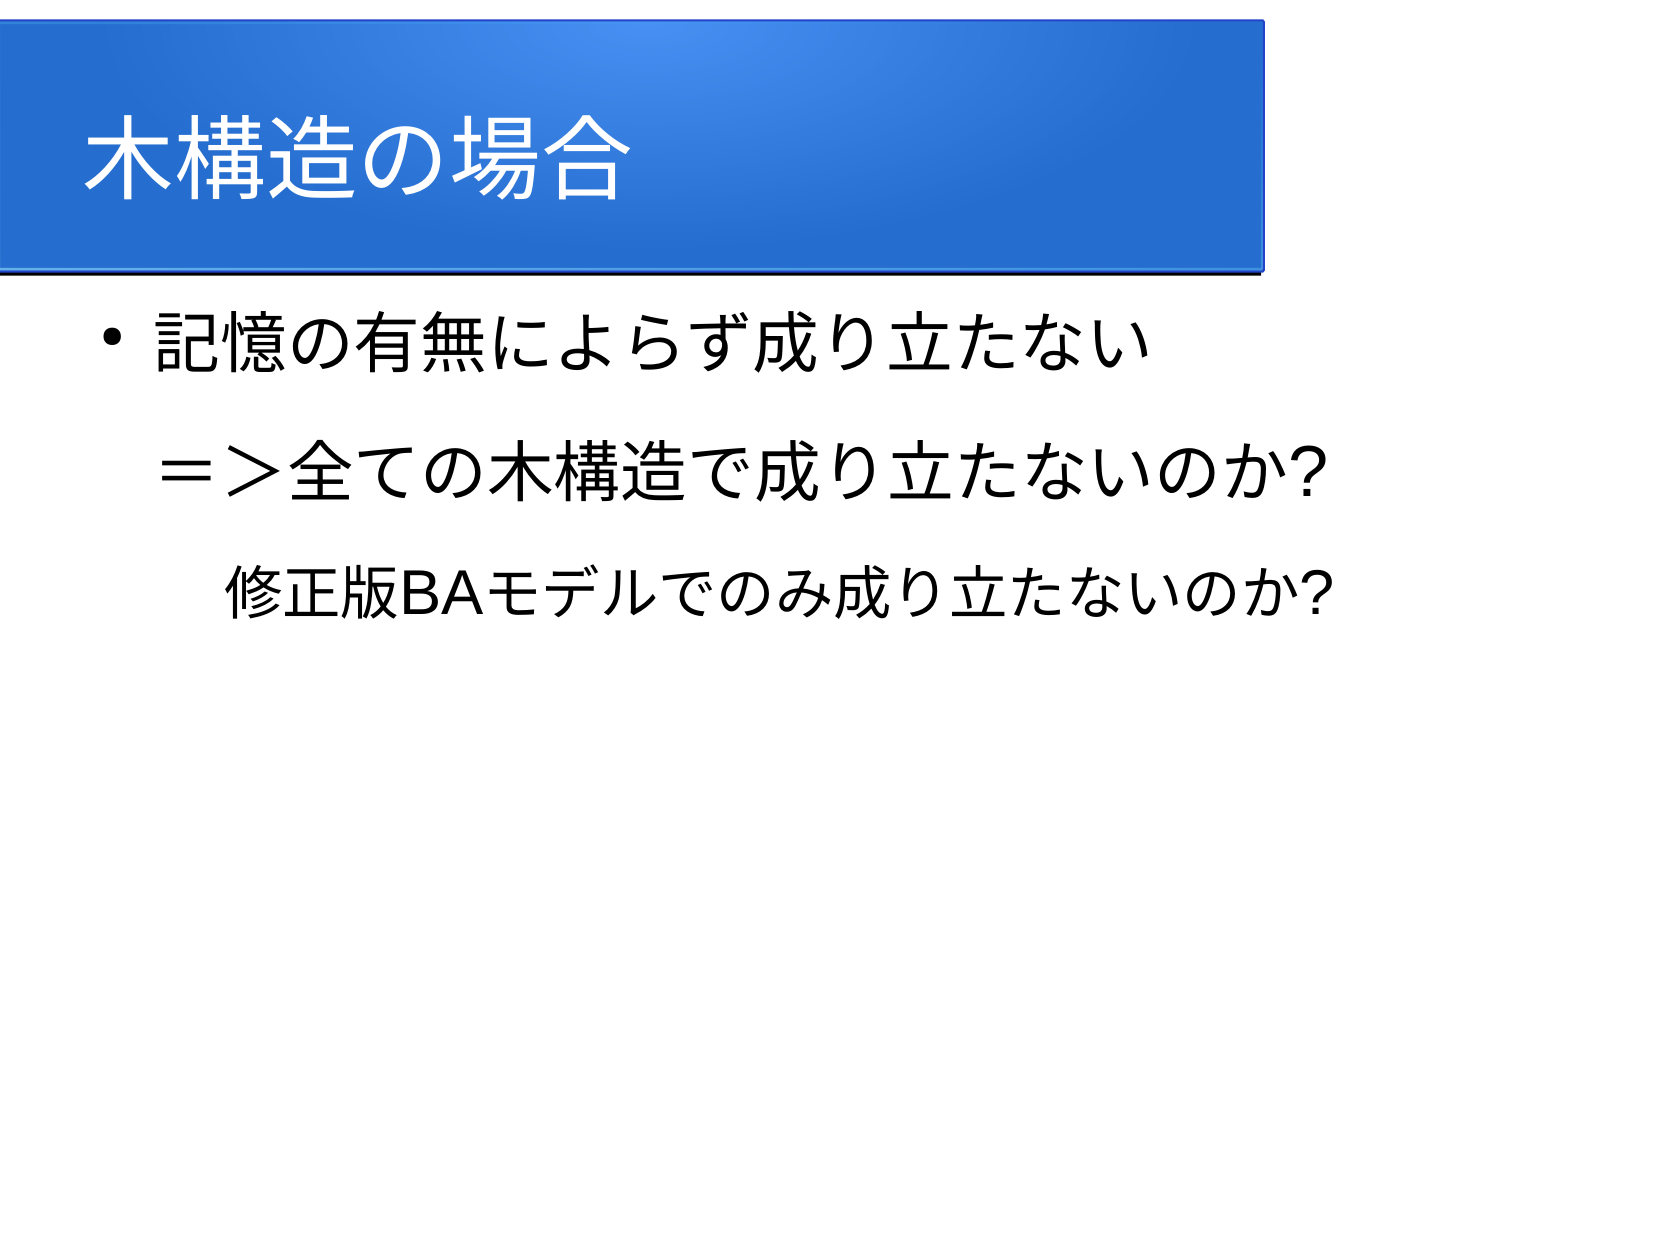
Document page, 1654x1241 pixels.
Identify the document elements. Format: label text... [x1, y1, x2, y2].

title 木構造の場合 [82, 49, 1250, 257]
list 記憶の有無によらず成り立たない ＝＞全ての木構造で成り立たないのか? 修正版BAモデルでのみ成り立たないのか? [82, 290, 1538, 1010]
